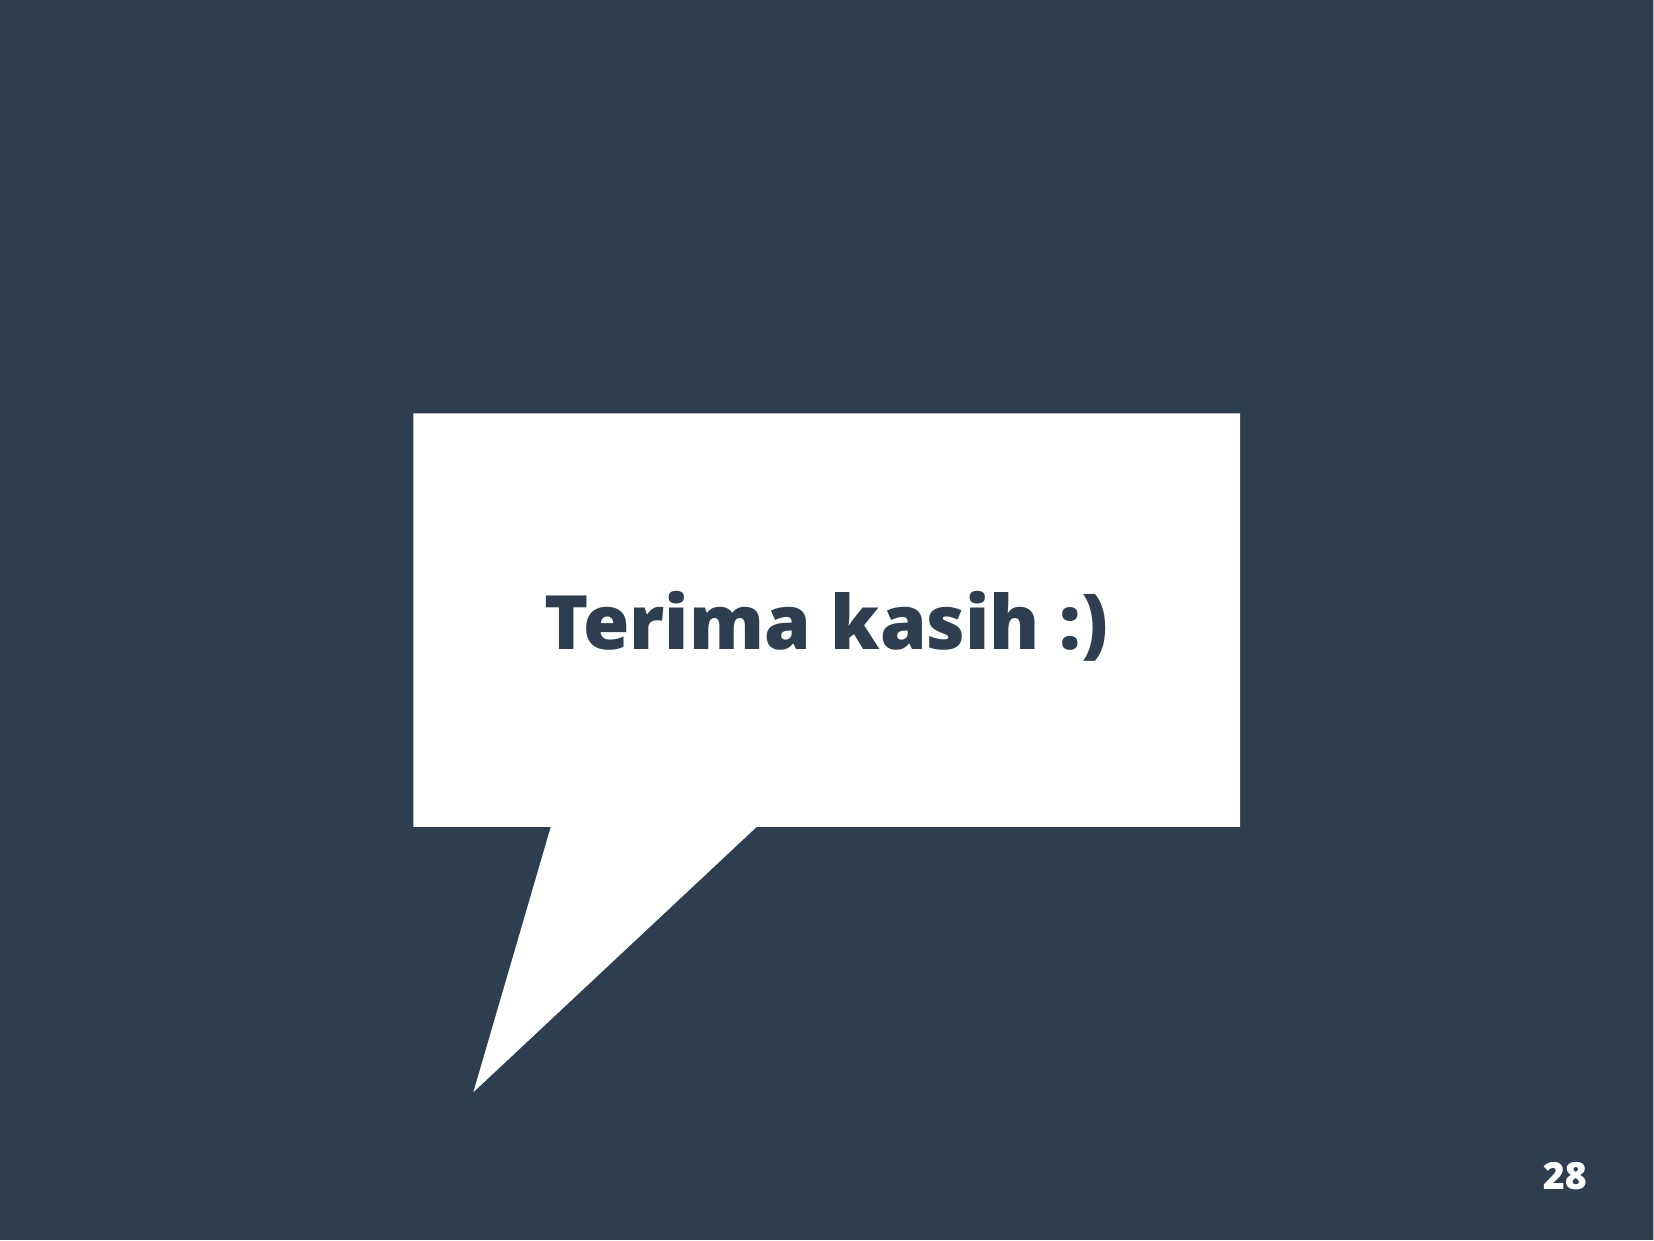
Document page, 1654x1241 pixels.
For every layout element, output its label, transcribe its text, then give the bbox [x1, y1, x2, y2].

title Terima kasih :) [442, 442, 1211, 798]
